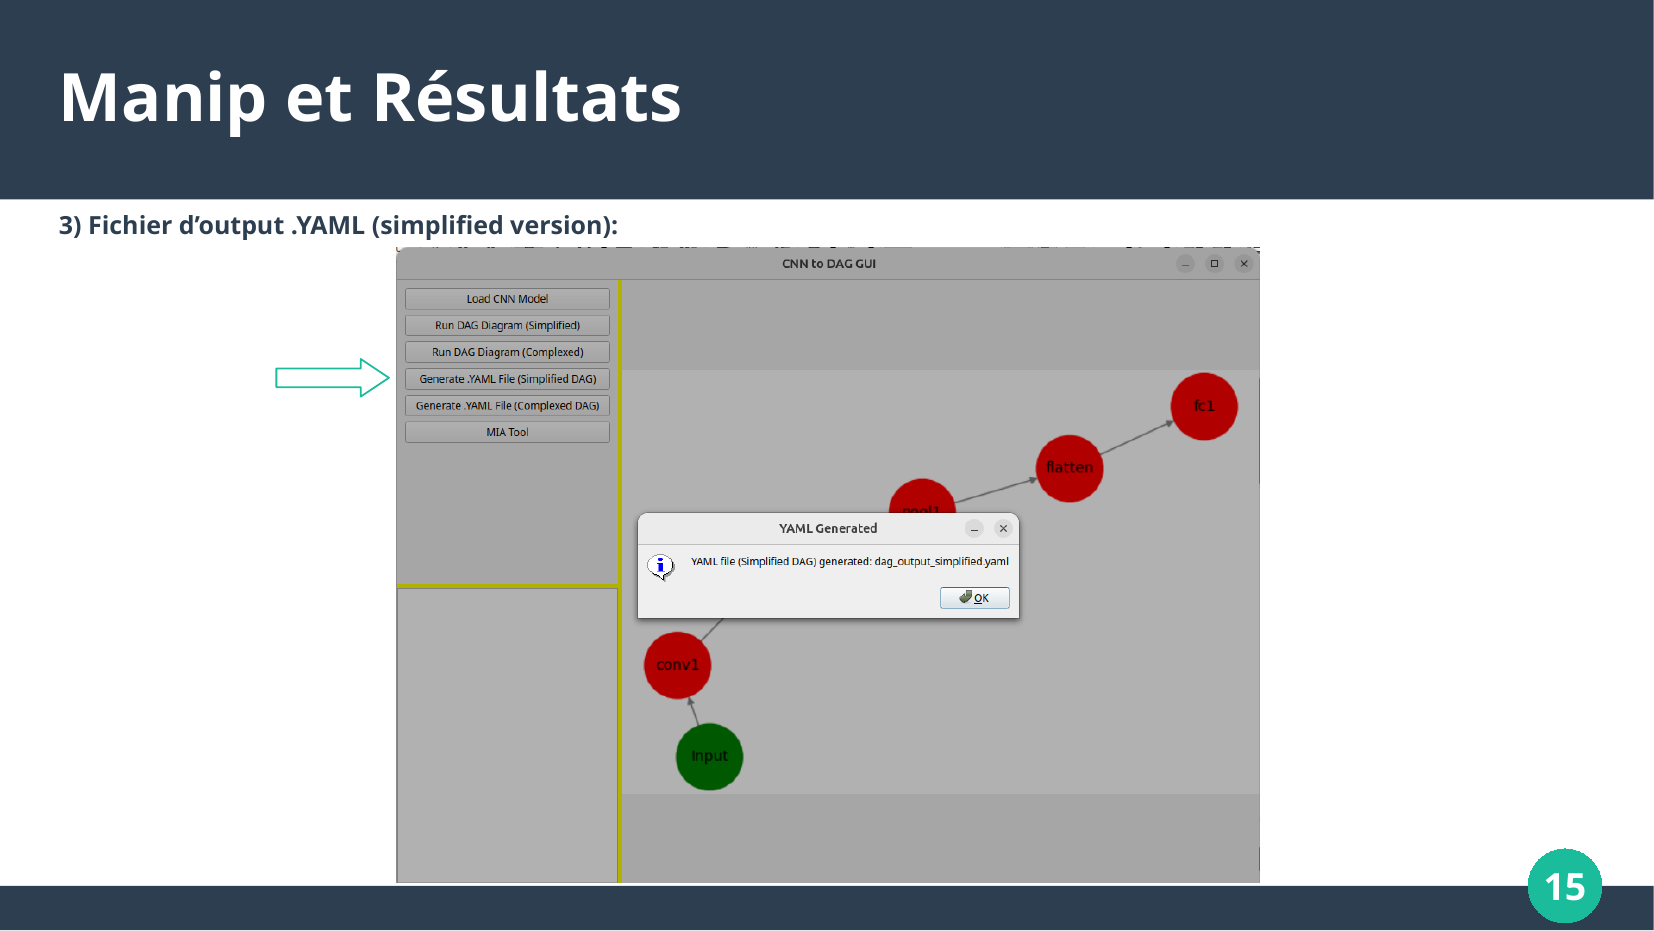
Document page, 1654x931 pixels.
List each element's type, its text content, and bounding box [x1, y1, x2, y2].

list 3) Fichier d’output .YAML (simplified version): [59, 208, 1595, 829]
text_box [276, 358, 389, 397]
title Manip et Résultats [59, 37, 1595, 155]
picture [396, 247, 1260, 883]
